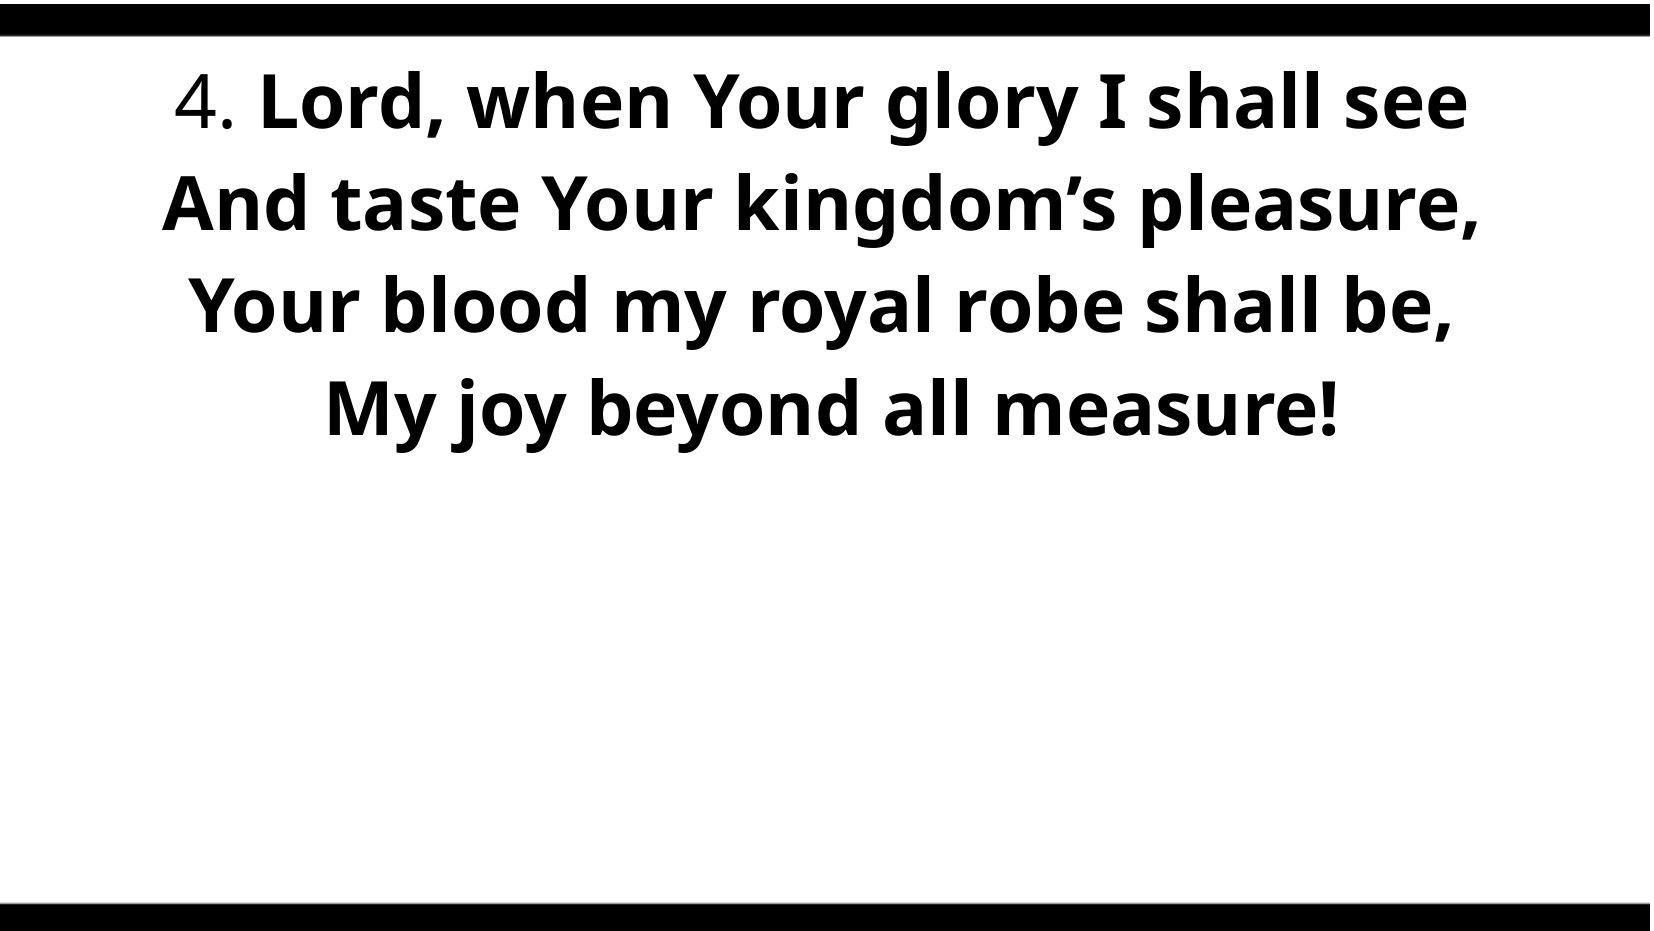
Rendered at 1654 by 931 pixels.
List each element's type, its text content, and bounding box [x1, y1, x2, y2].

picture [0, 4, 1650, 931]
text_box 4. Lord, when Your glory I shall see And taste Your kingdom’s pleasure, Your blood my royal robe shall be, My joy beyond all measure! [60, 40, 1606, 455]
